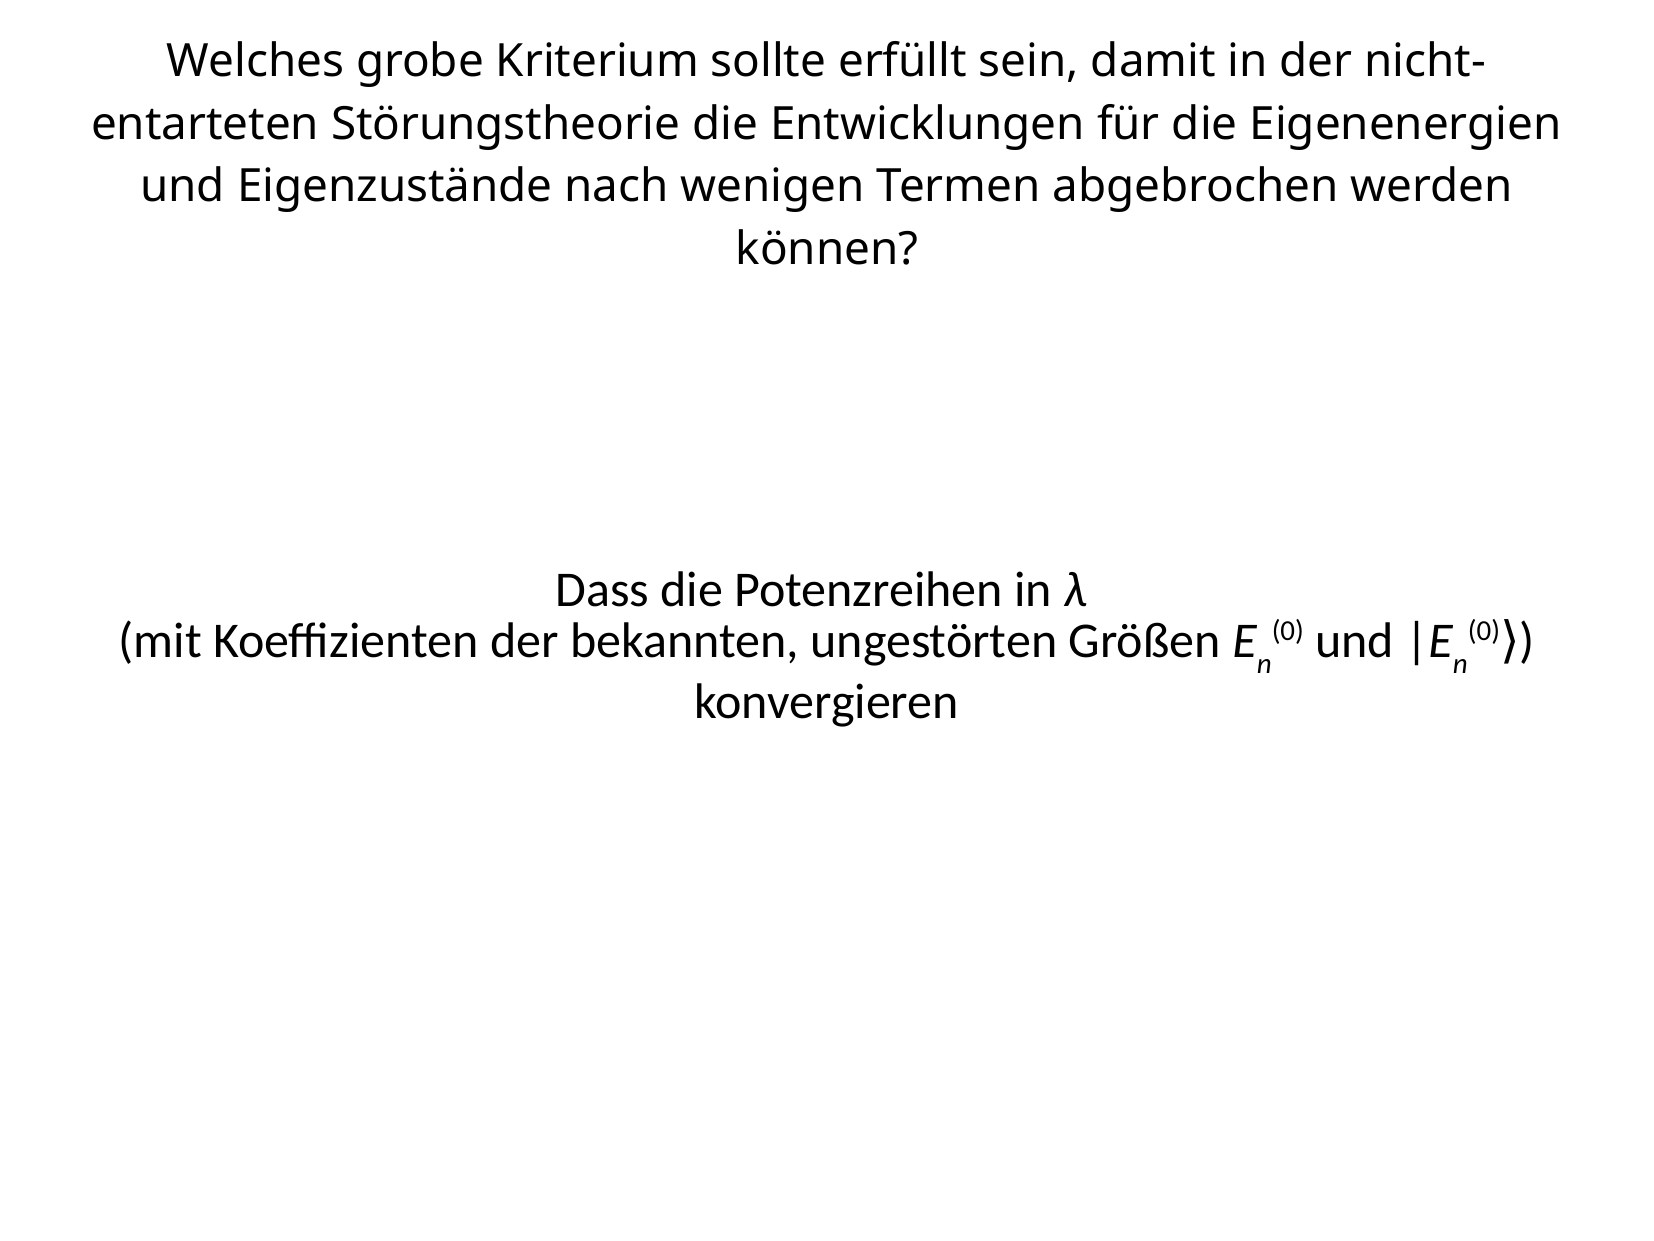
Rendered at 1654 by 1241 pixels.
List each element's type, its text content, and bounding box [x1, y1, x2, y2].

title Welches grobe Kriterium sollte erfüllt sein, damit in der nicht-entarteten Störungstheorie die Entwicklungen für die Eigenenergien und Eigenzustände nach wenigen Termen abgebrochen werden können? [82, 49, 1571, 257]
subtitle Dass die Potenzreihen in λ (mit Koeffizienten der bekannten, ungestörten Größen En(0) und |En(0)⟩) konvergieren [82, 290, 1571, 1010]
